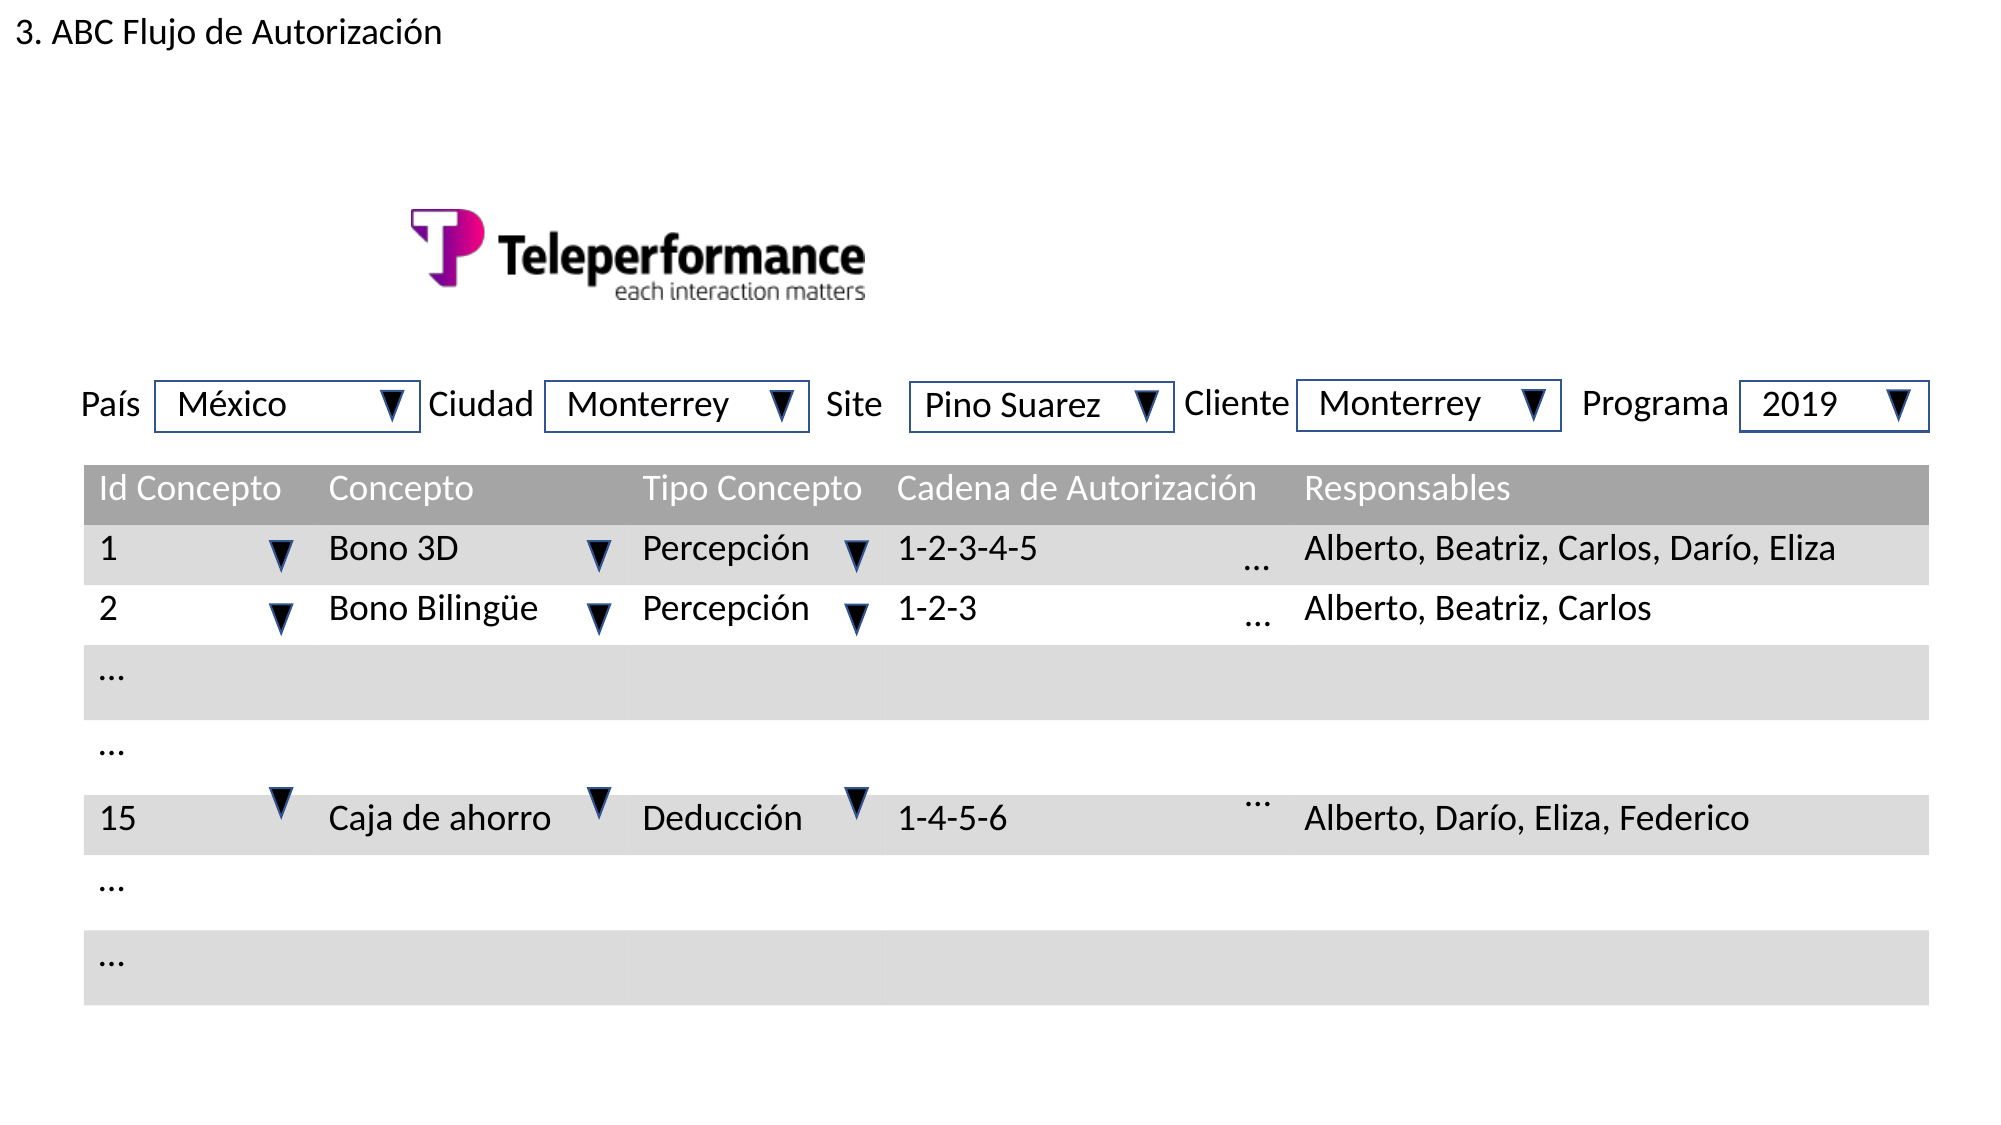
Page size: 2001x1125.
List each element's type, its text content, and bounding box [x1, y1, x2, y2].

table_header Cadena de Autorización [882, 465, 1289, 525]
table_cell Bono 3D [314, 525, 627, 585]
table_cell [314, 930, 627, 1005]
table_header Responsables [1289, 465, 1929, 525]
text_box [270, 788, 293, 817]
table_cell Percepción [627, 585, 882, 645]
table_cell [882, 930, 1289, 1005]
text_box [588, 788, 611, 817]
text_box … [1230, 581, 1279, 642]
text_box [270, 604, 293, 634]
text_box Monterrey [551, 371, 753, 432]
table_cell [1289, 855, 1929, 930]
table_cell … [84, 645, 314, 720]
text_box [588, 604, 611, 634]
text_box Ciudad [410, 371, 550, 432]
table_cell Percepción [627, 525, 882, 585]
table_cell [1289, 720, 1929, 795]
text_box País [56, 371, 156, 432]
table_cell Alberto, Beatriz, Carlos, Darío, Eliza [1289, 525, 1929, 585]
text_box … [1229, 525, 1277, 586]
text_box Pino Suarez [910, 372, 1118, 432]
table_cell [314, 645, 627, 720]
table_cell [314, 855, 627, 930]
text_box Programa [1562, 370, 1745, 431]
table_cell 1-2-3 [882, 585, 1289, 645]
table_cell 2 [84, 585, 314, 645]
text_box 3. ABC Flujo de Autorización [0, 0, 534, 60]
text_box [1522, 390, 1545, 420]
text_box [1887, 390, 1910, 420]
table_cell 15 [84, 795, 314, 855]
table_cell [1289, 645, 1929, 720]
text_box [381, 390, 404, 420]
table_cell Bono Bilingüe [314, 585, 627, 645]
text_box [845, 788, 868, 818]
text_box 2019 [1747, 371, 1905, 432]
table_cell Caja de ahorro [314, 795, 627, 855]
table_cell [627, 645, 882, 720]
table_cell 1-4-5-6 [882, 795, 1289, 855]
table_cell … [84, 930, 314, 1005]
text_box Cliente [1166, 370, 1306, 431]
table_header Tipo Concepto [627, 465, 882, 525]
text_box Site [808, 371, 898, 432]
table_cell [627, 855, 882, 930]
table_cell [627, 930, 882, 1005]
table_cell [882, 645, 1289, 720]
table_cell [314, 720, 627, 795]
table_cell Deducción [627, 795, 882, 855]
picture [411, 209, 865, 300]
table_cell … [84, 855, 314, 930]
table_cell 1-2-3-4-5 [882, 525, 1229, 585]
text_box … [1230, 761, 1279, 822]
table_cell [627, 720, 882, 795]
text_box [588, 541, 611, 571]
table_cell Alberto, Darío, Eliza, Federico [1289, 795, 1929, 855]
table_cell [882, 855, 1289, 930]
table_cell [1289, 930, 1929, 1005]
table_cell … [84, 720, 314, 795]
text_box [770, 391, 793, 420]
text_box [845, 604, 868, 634]
table_cell [882, 720, 1289, 795]
text_box México [162, 371, 364, 432]
table_header Id Concepto [84, 465, 314, 525]
table_cell 1 [84, 525, 314, 585]
text_box Monterrey [1306, 370, 1505, 431]
text_box [270, 541, 293, 571]
text_box [845, 541, 868, 571]
table_cell 1-2-3-4-5 [1277, 525, 1289, 585]
table_cell Alberto, Beatriz, Carlos [1289, 585, 1929, 645]
text_box [1135, 391, 1158, 421]
table_header Concepto [314, 465, 627, 525]
